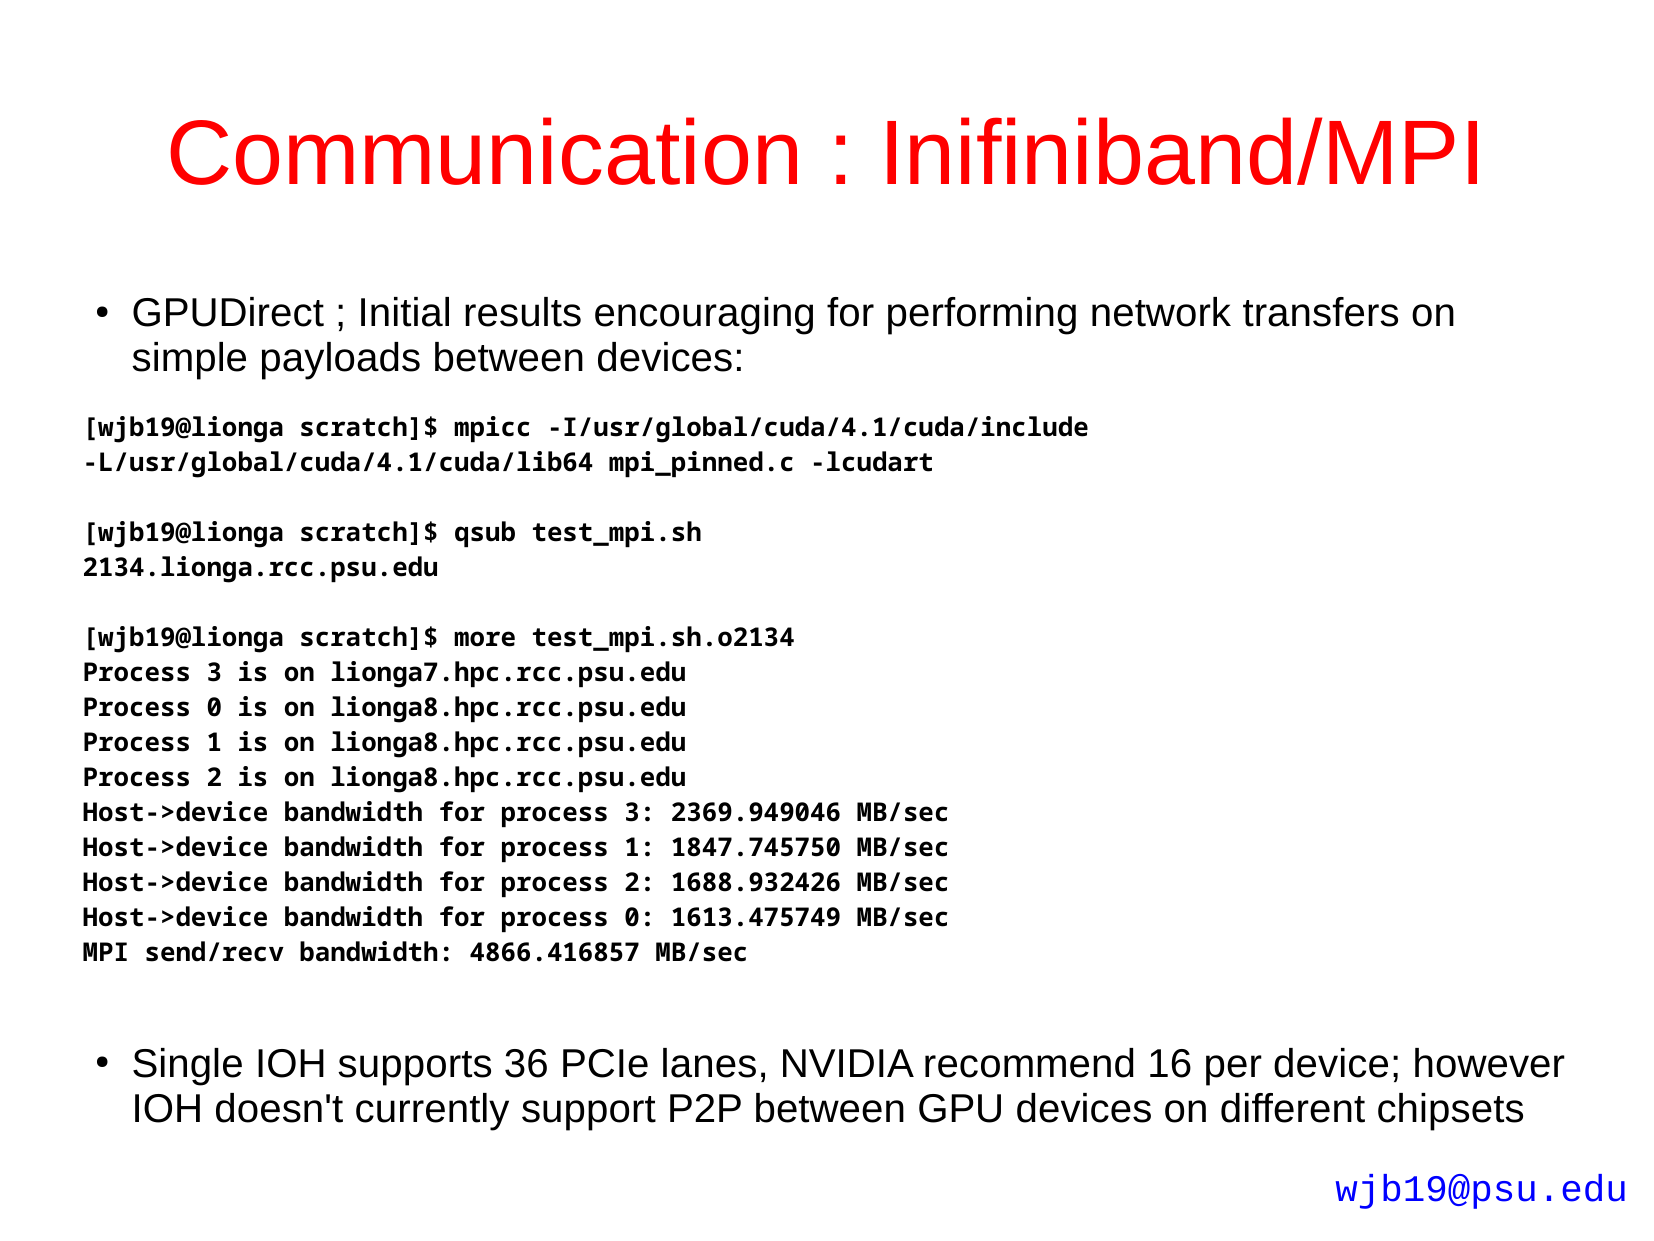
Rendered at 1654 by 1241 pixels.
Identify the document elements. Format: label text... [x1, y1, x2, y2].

list GPUDirect ; Initial results encouraging for performing network transfers on simple payloads between devices: [wjb19@lionga scratch]$ mpicc -I/usr/global/cuda/4.1/cuda/include -L/usr/global/cuda/4.1/cuda/lib64 mpi_pinned.c -lcudart [wjb19@lionga scratch]$ qsub test_mpi.sh 2134.lionga.rcc.psu.edu [wjb19@lionga scratch]$ more test_mpi.sh.o2134 Process 3 is on lionga7.hpc.rcc.psu.edu Process 0 is on lionga8.hpc.rcc.psu.edu Process 1 is on lionga8.hpc.rcc.psu.edu Process 2 is on lionga8.hpc.rcc.psu.edu Host->device bandwidth for process 3: 2369.949046 MB/sec Host->device bandwidth for process 1: 1847.745750 MB/sec Host->device bandwidth for process 2: 1688.932426 MB/sec Host->device bandwidth for process 0: 1613.475749 MB/sec MPI send/recv bandwidth: 4866.416857 MB/sec Single IOH supports 36 PCIe lanes, NVIDIA recommend 16 per device; however IOH doesn't currently support P2P between GPU devices on different chipsets [82, 290, 1571, 1156]
title Communication : Inifiniband/MPI [82, 49, 1571, 257]
text_box wjb19@psu.edu [1320, 1162, 1643, 1221]
